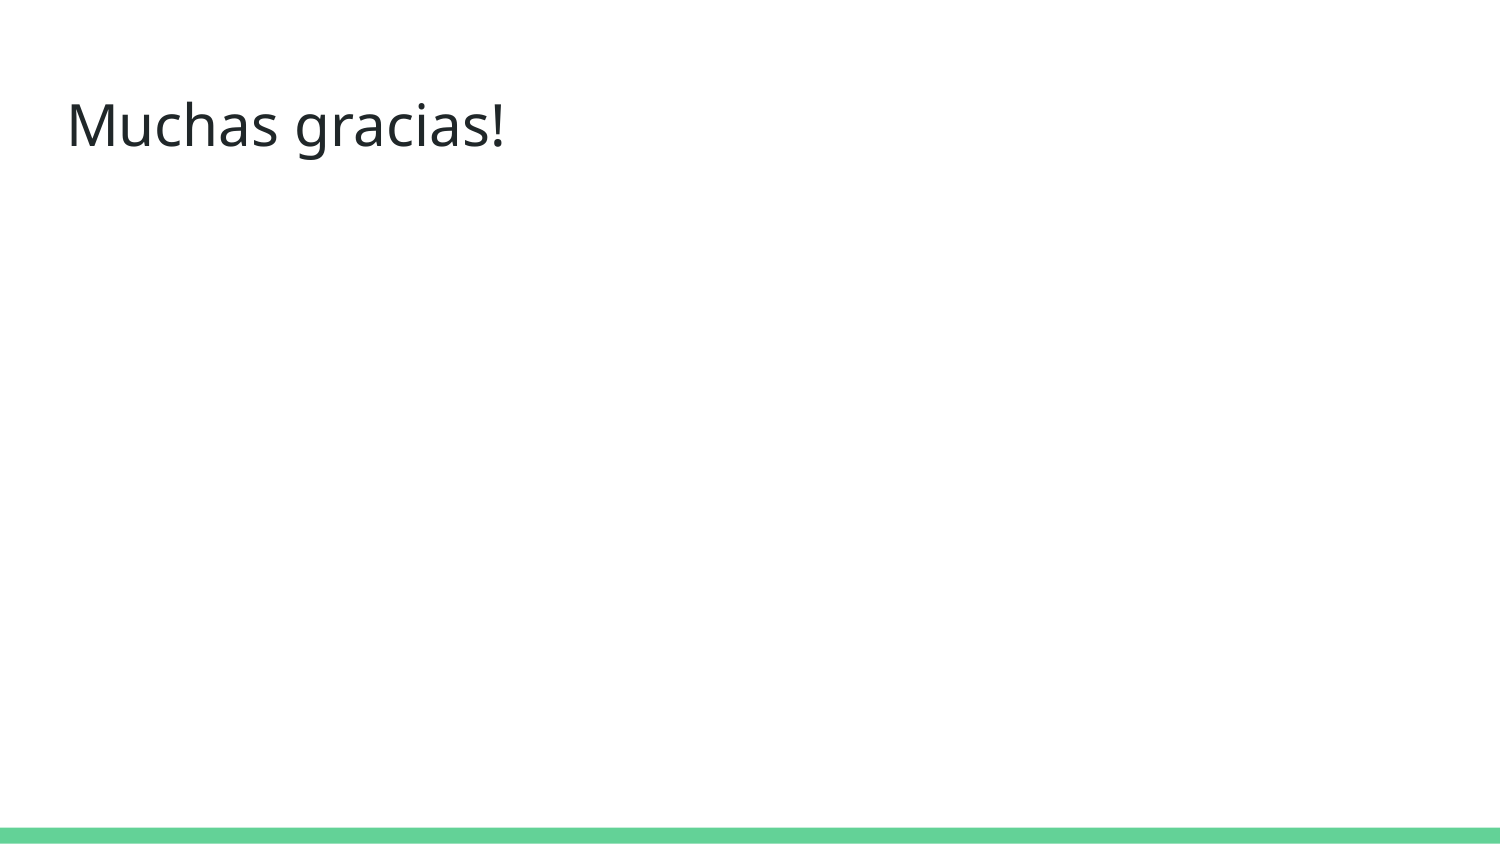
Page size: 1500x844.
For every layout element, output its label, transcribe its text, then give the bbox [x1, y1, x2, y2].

title Muchas gracias! [51, 72, 1449, 167]
